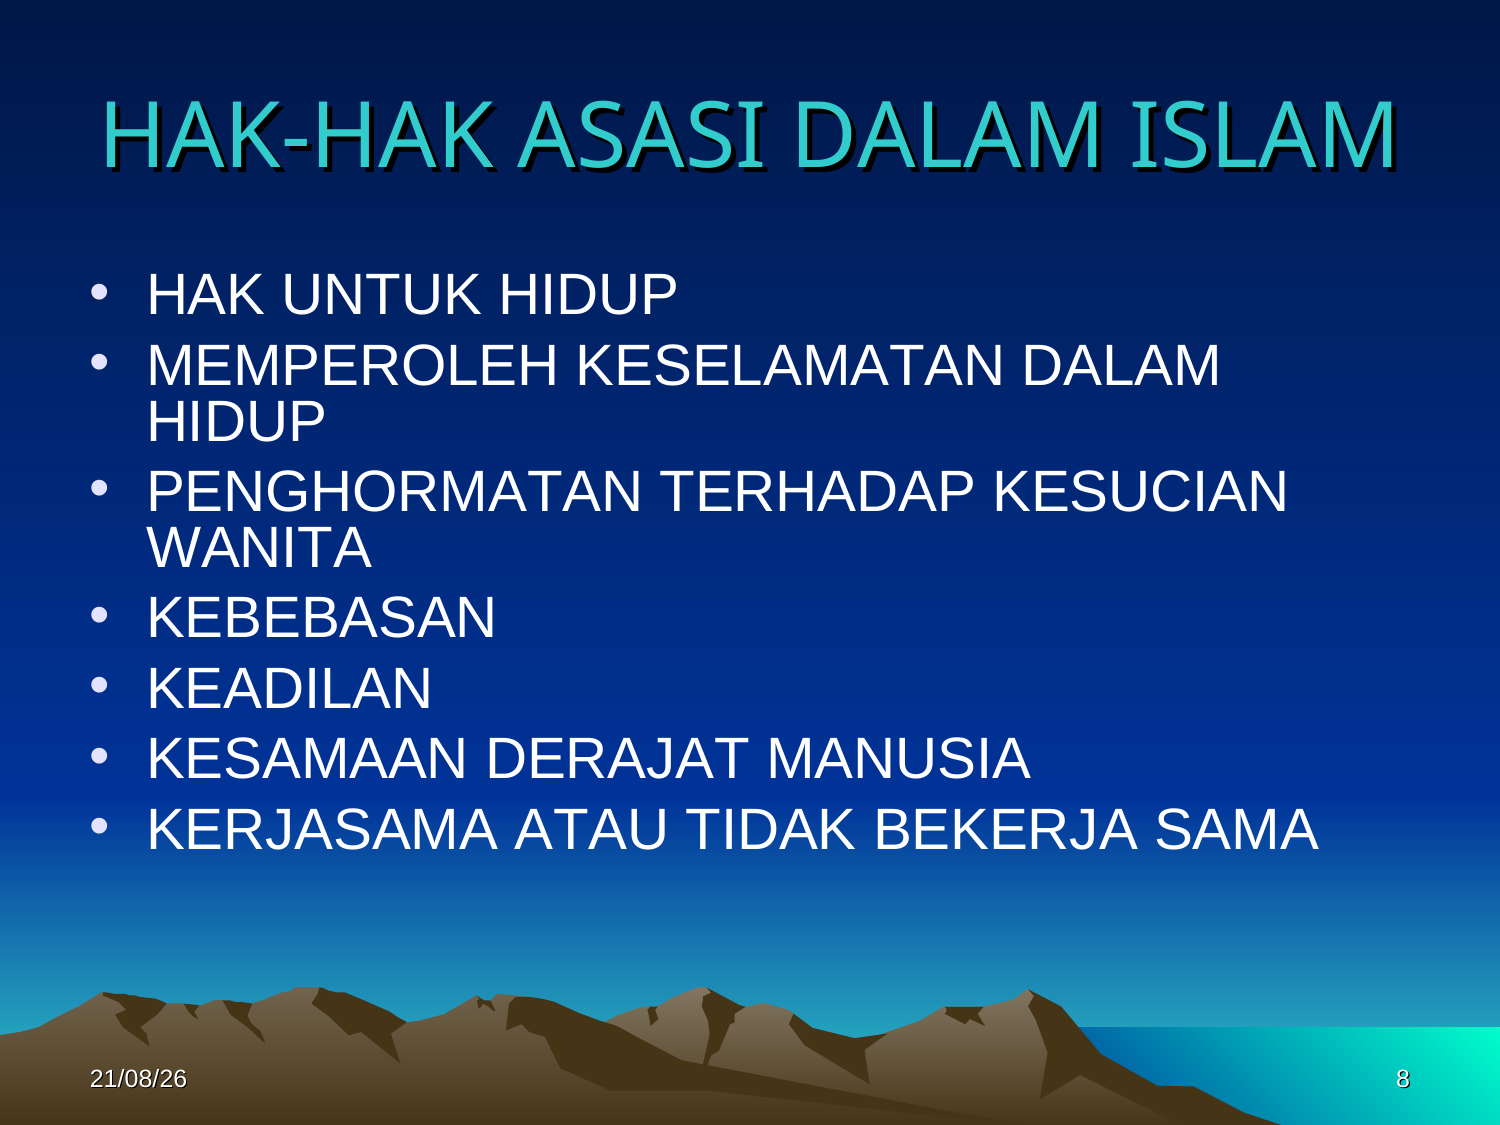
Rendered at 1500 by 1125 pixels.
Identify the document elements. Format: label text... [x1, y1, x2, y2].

title HAK-HAK ASASI DALAM ISLAM [75, 37, 1426, 225]
list HAK UNTUK HIDUP MEMPEROLEH KESELAMATAN DALAM HIDUP PENGHORMATAN TERHADAP KESUCIAN WANITA KEBEBASAN KEADILAN KESAMAAN DERAJAT MANUSIA KERJASAMA ATAU TIDAK BEKERJA SAMA [75, 262, 1426, 1000]
